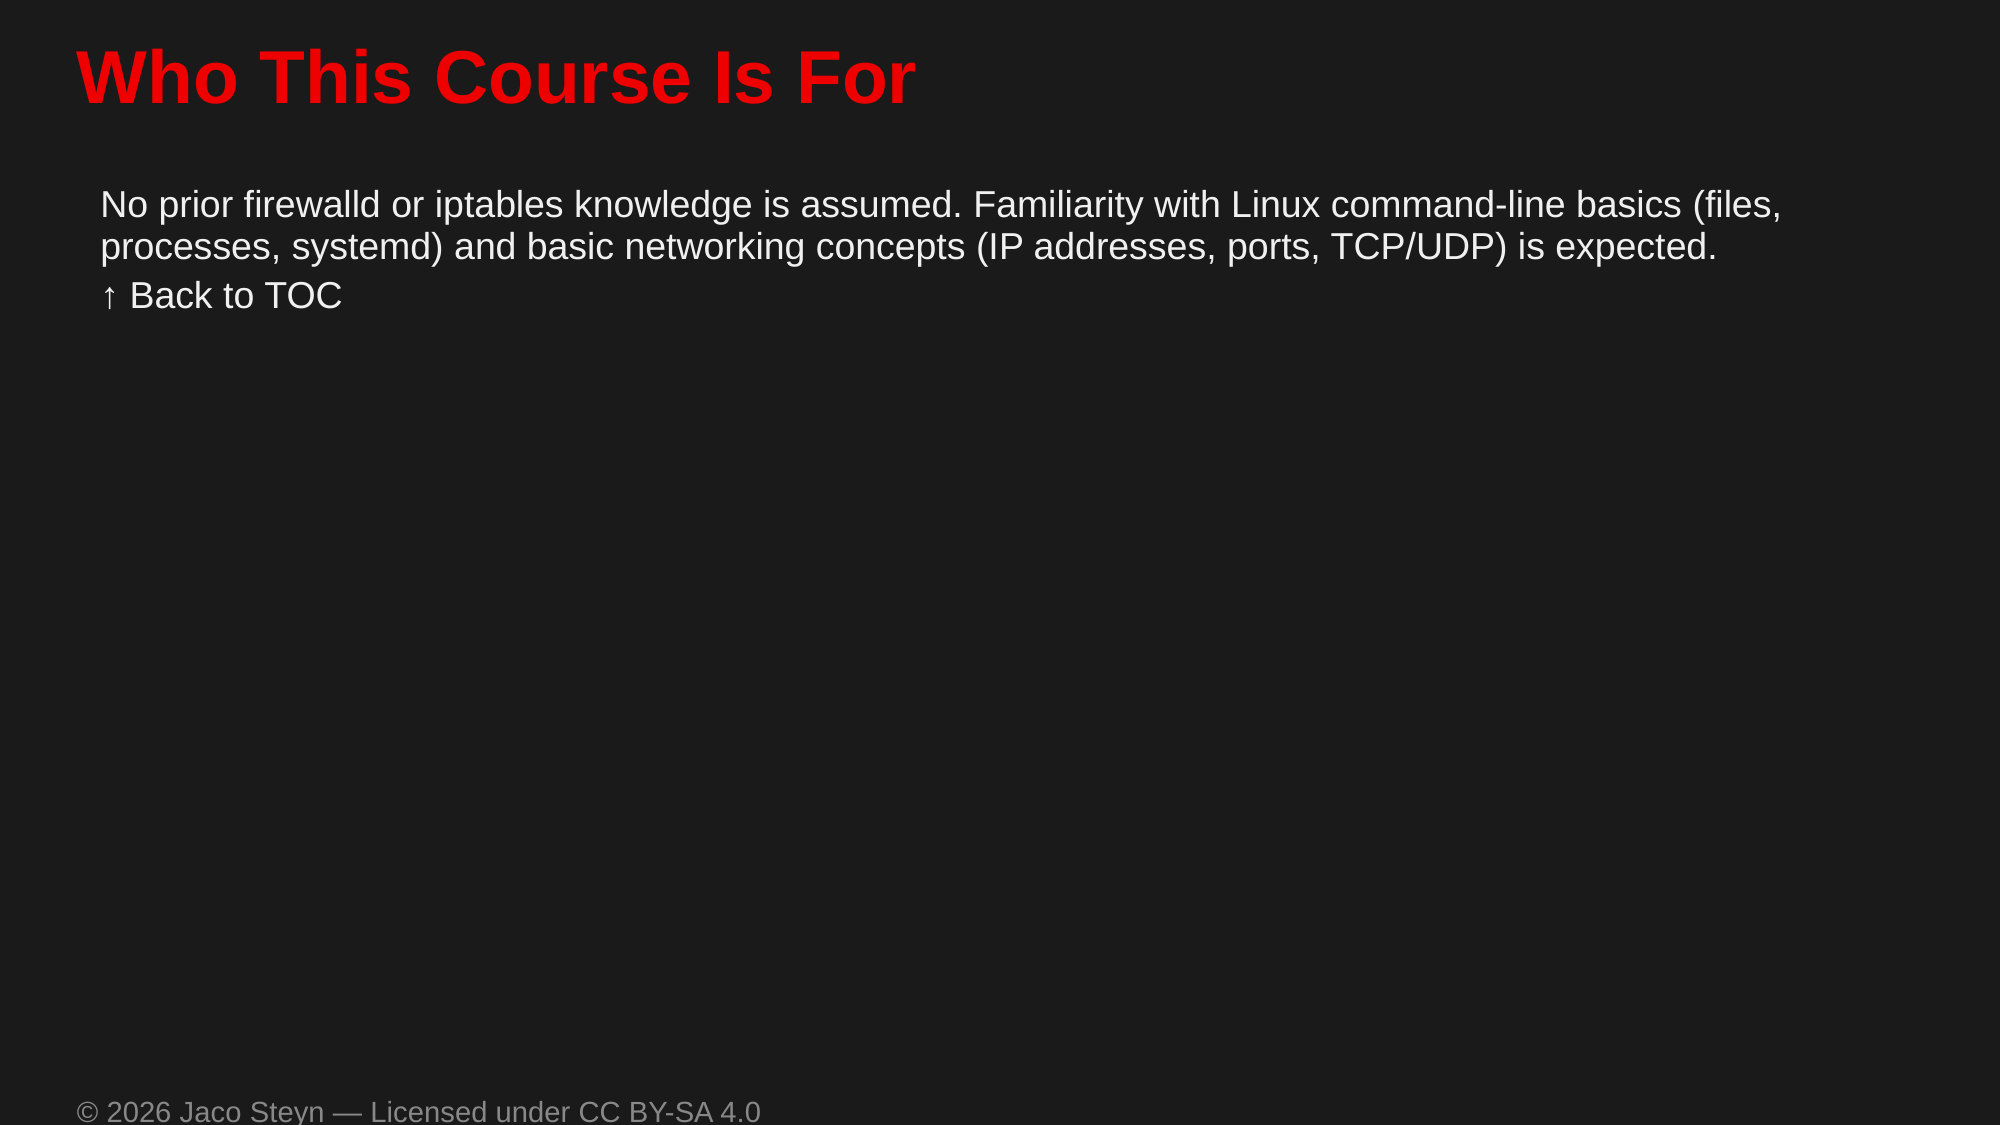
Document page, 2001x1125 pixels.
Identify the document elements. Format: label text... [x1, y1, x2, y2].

text_box Who This Course Is For [59, 23, 1942, 154]
text_box © 2026 Jaco Steyn — Licensed under CC BY-SA 4.0 [59, 1083, 1942, 1120]
text_box No prior firewalld or iptables knowledge is assumed. Familiarity with Linux command-line basics (files, processes, systemd) and basic networking concepts (IP addresses, ports, TCP/UDP) is expected. ↑ Back to TOC [59, 171, 1942, 1083]
